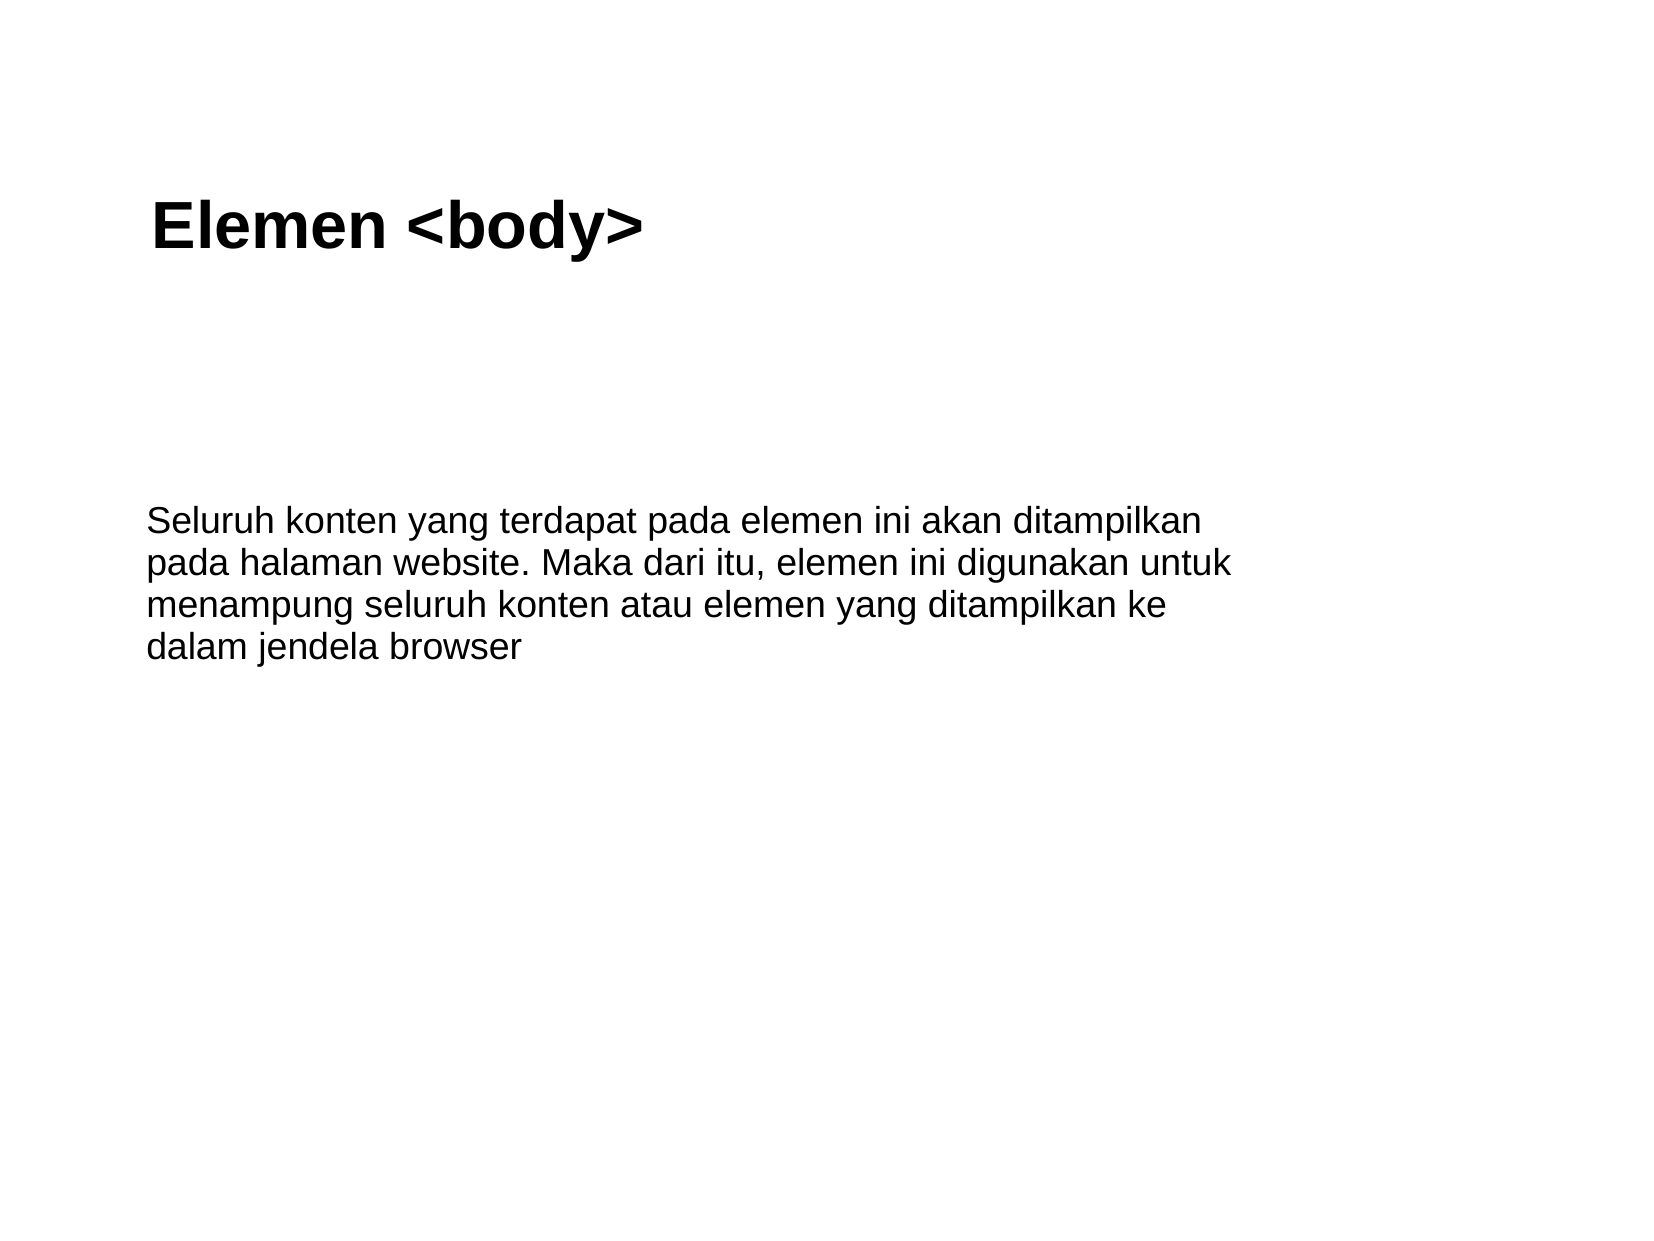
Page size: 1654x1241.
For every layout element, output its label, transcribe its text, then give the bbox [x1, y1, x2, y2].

text_box Seluruh konten yang terdapat pada elemen ini akan ditampilkan pada halaman website. Maka dari itu, elemen ini digunakan untuk menampung seluruh konten atau elemen yang ditampilkan ke dalam jendela browser [131, 492, 1291, 676]
text_box Elemen <body> [136, 180, 661, 271]
